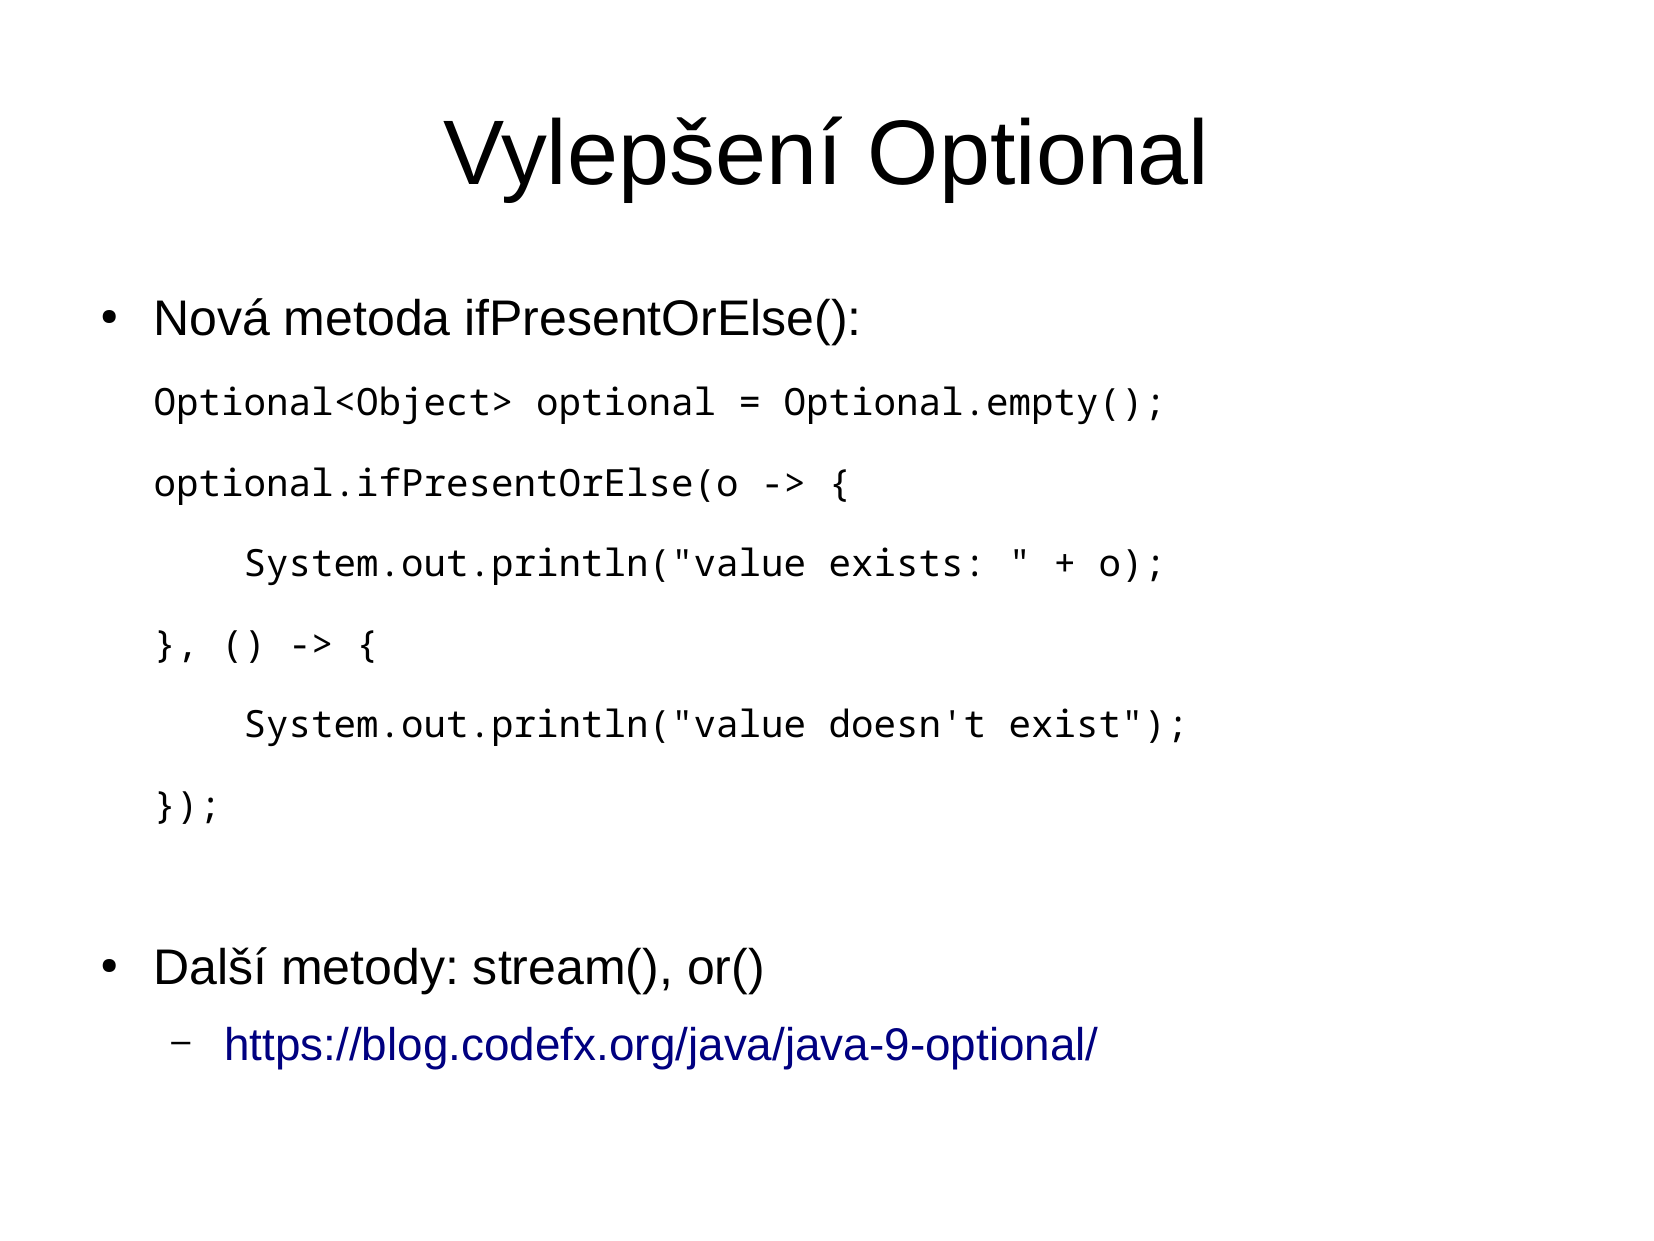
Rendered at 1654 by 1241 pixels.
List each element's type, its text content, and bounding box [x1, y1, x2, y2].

list Nová metoda ifPresentOrElse(): Optional<Object> optional = Optional.empty(); optional.ifPresentOrElse(o -> { System.out.println("value exists: " + o); }, () -> { System.out.println("value doesn't exist"); }); Další metody: stream(), or() https://blog.codefx.org/java/java-9-optional/ [82, 290, 1571, 1158]
title Vylepšení Optional [82, 49, 1571, 257]
